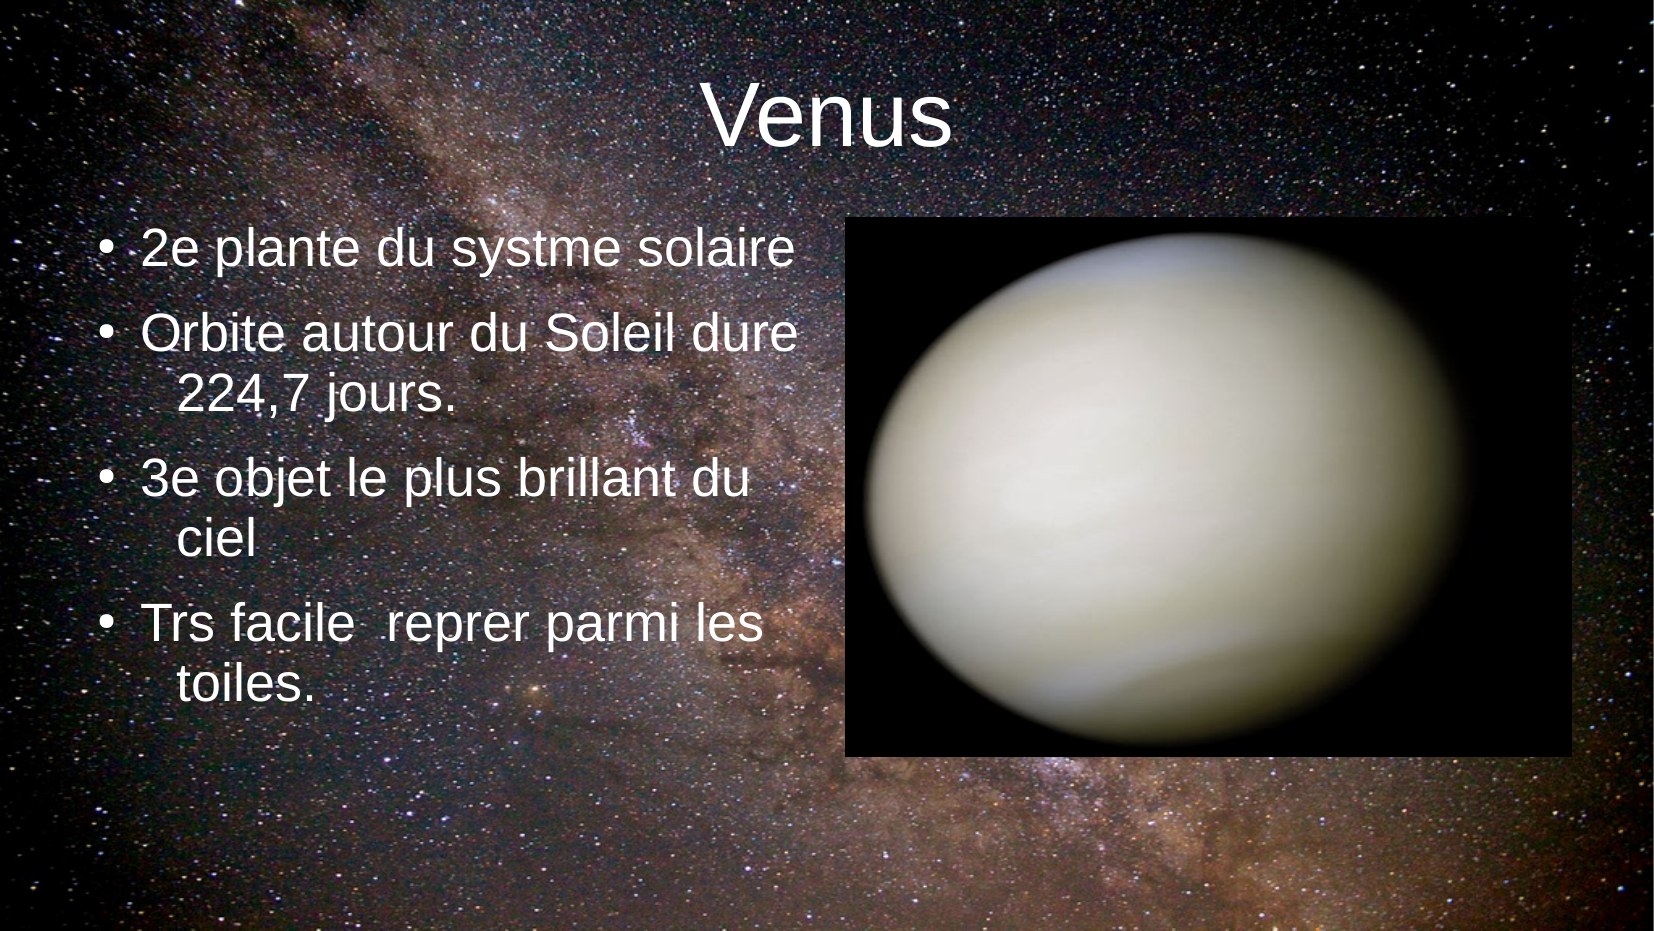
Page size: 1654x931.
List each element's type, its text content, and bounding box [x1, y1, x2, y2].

list 2e plante du systme solaire Orbite autour du Soleil dure 224,7 jours. 3e objet le plus brillant du ciel Trs facile reprer parmi les toiles. [82, 217, 809, 758]
picture [0, 0, 1654, 931]
title Venus [82, 37, 1571, 193]
